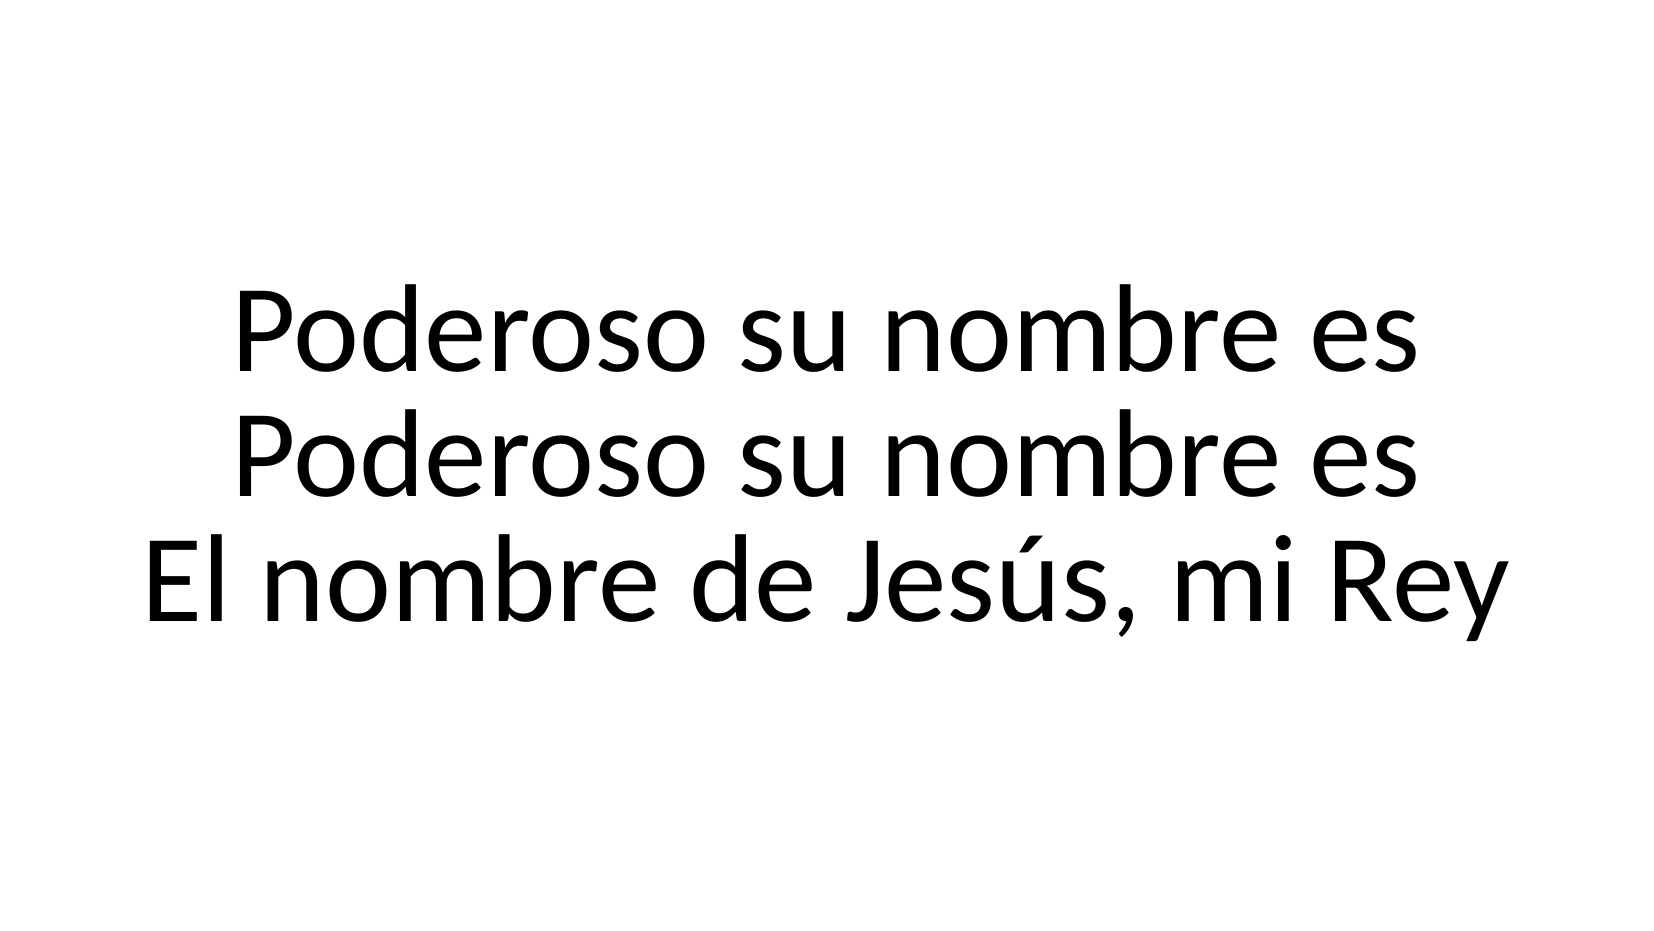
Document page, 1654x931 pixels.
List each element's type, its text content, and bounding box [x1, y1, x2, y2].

title Poderoso su nombre es Poderoso su nombre es El nombre de Jesús, mi Rey [0, 0, 1654, 931]
